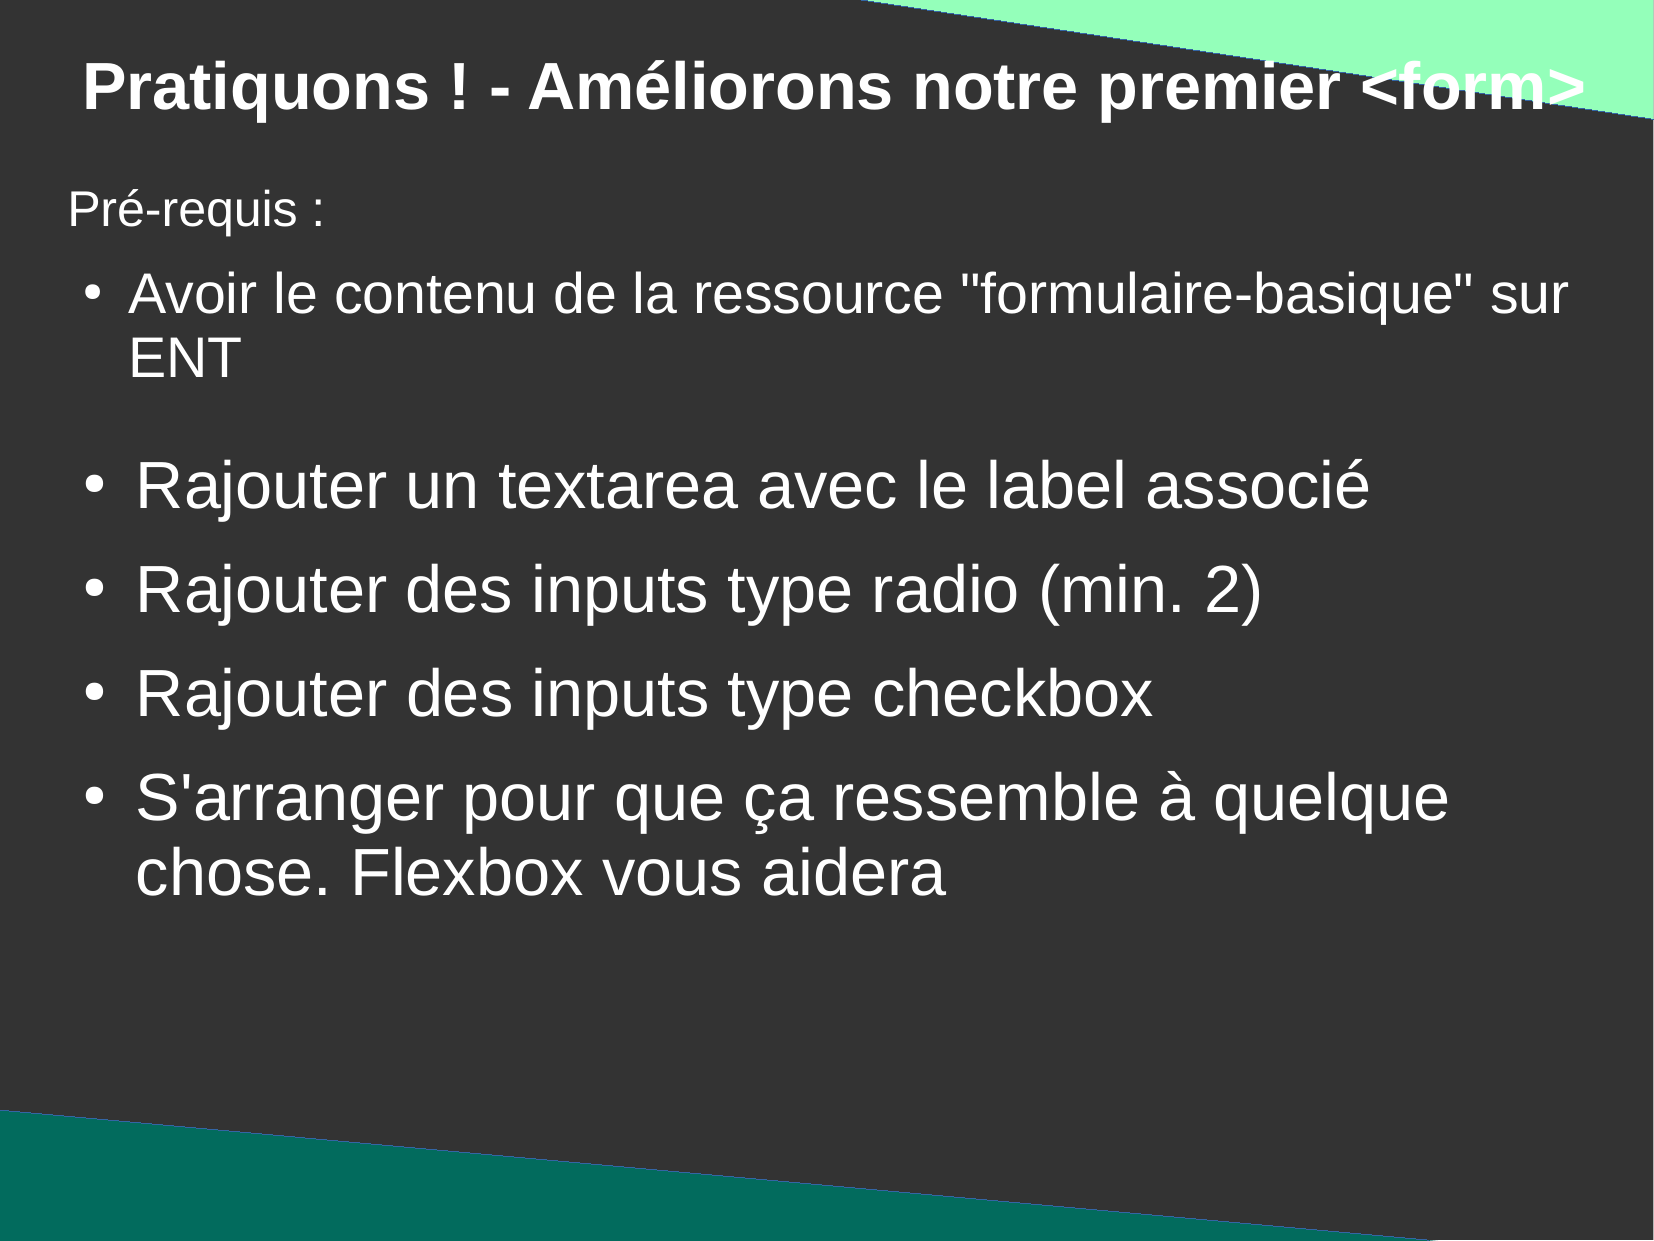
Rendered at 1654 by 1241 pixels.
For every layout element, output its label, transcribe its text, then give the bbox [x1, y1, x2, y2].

list Rajouter un textarea avec le label associé Rajouter des inputs type radio (min. 2) Rajouter des inputs type checkbox S'arranger pour que ça ressemble à quelque chose. Flexbox vous aidera [64, 447, 1589, 945]
title Pratiquons ! - Améliorons notre premier <form> [82, 49, 1654, 199]
text_box [861, 0, 1654, 49]
list Pré-requis : Avoir le contenu de la ressource "formulaire-basique" sur ENT [67, 180, 1607, 390]
